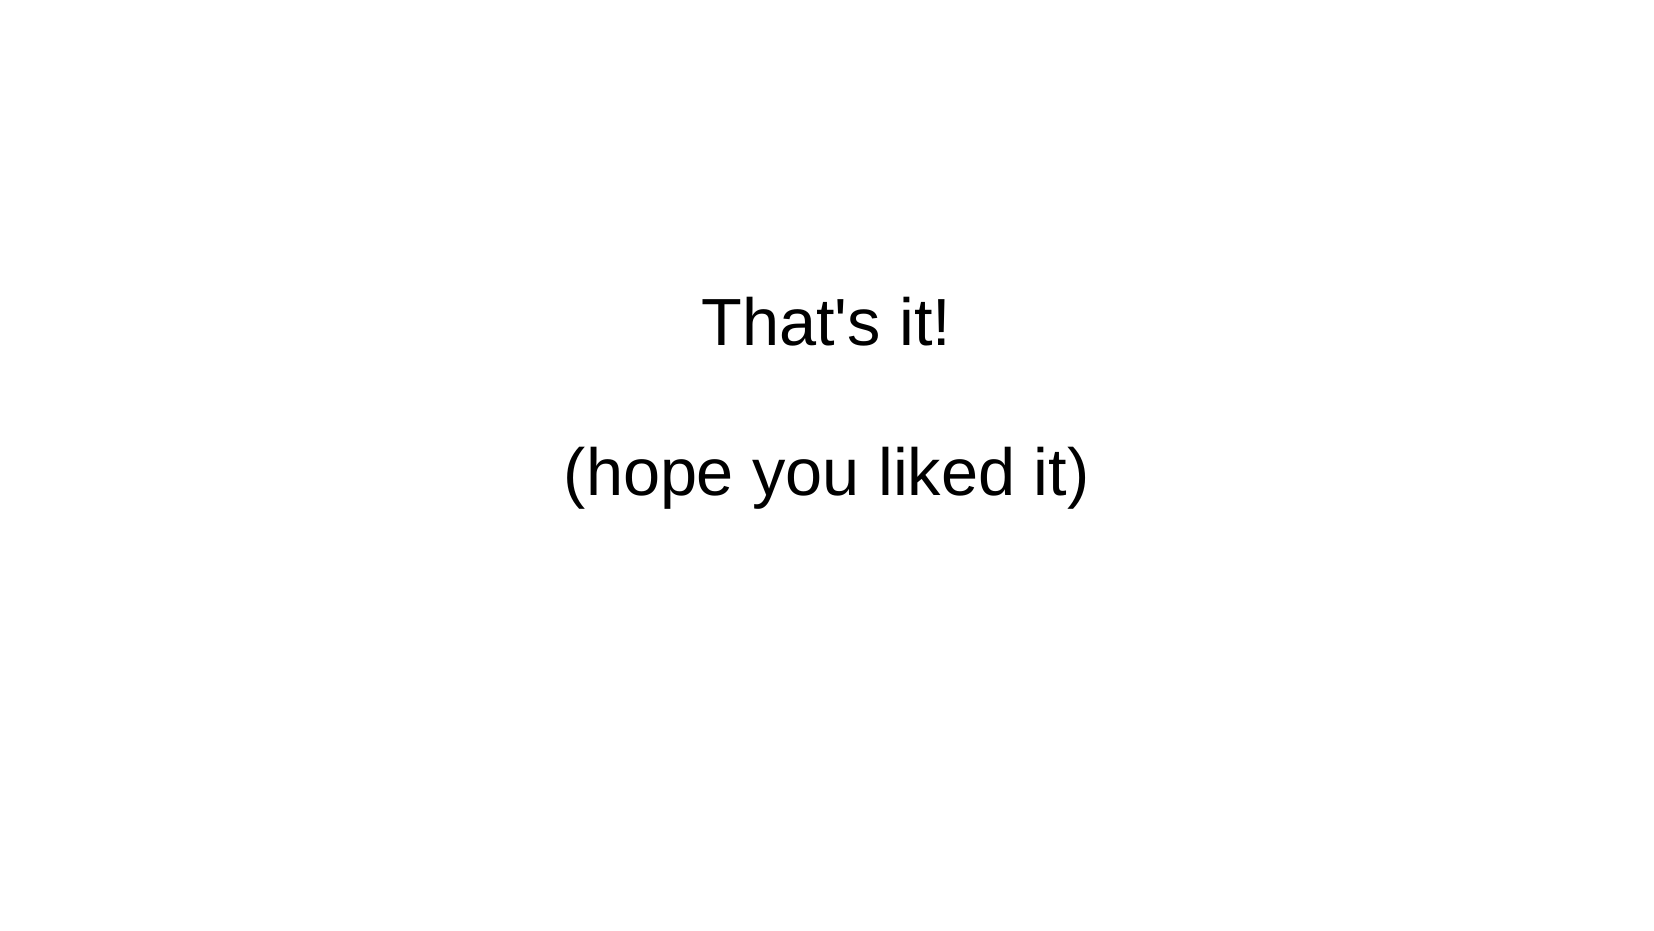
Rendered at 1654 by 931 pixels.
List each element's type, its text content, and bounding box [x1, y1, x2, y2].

subtitle That's it! (hope you liked it) [82, 37, 1571, 758]
